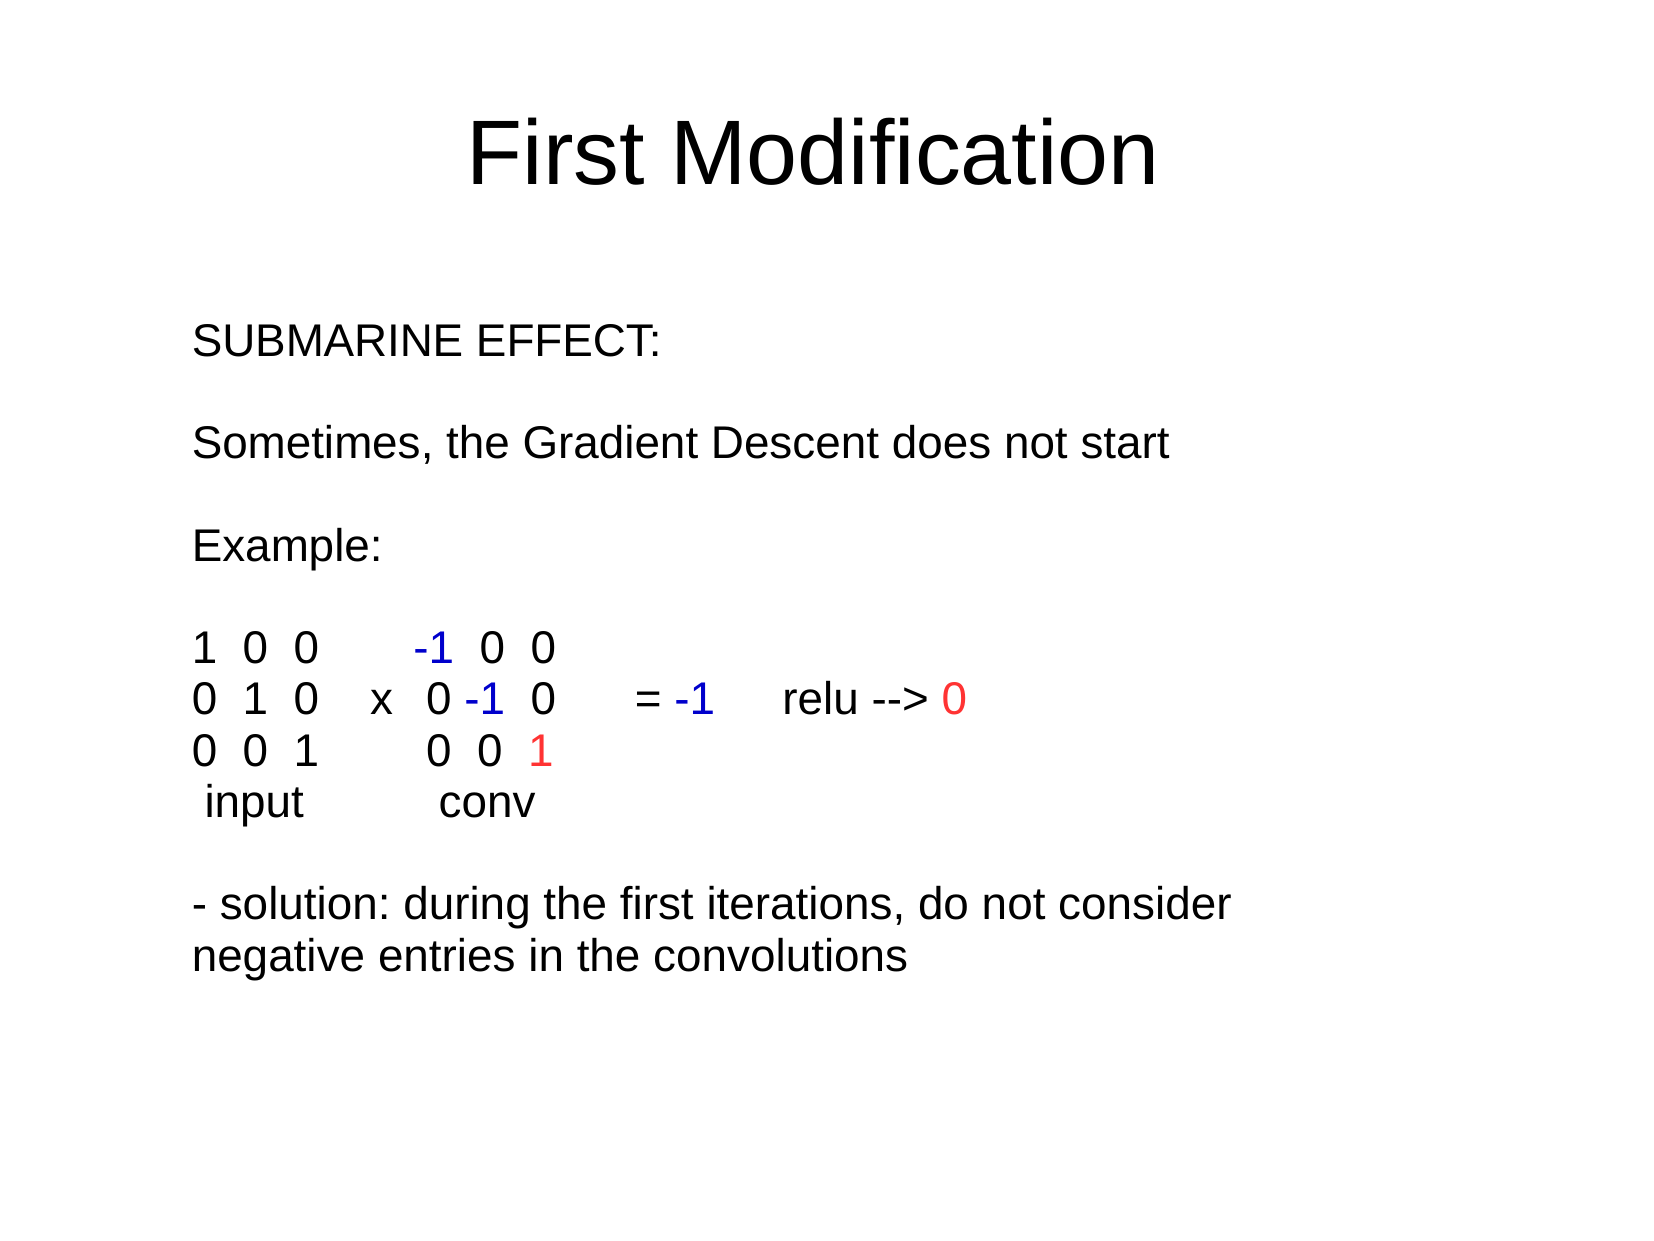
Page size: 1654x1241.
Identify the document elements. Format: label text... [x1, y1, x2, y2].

text_box SUBMARINE EFFECT: Sometimes, the Gradient Descent does not start Example: 1 0 0 -1 0 0 0 1 0 x 0 -1 0 = -1 relu --> 0 0 0 1 0 0 1 input conv - solution: during the first iterations, do not consider negative entries in the convolutions - Illustrate its usefulness in robotics [177, 307, 1311, 1037]
title First Modification [82, 49, 1571, 257]
